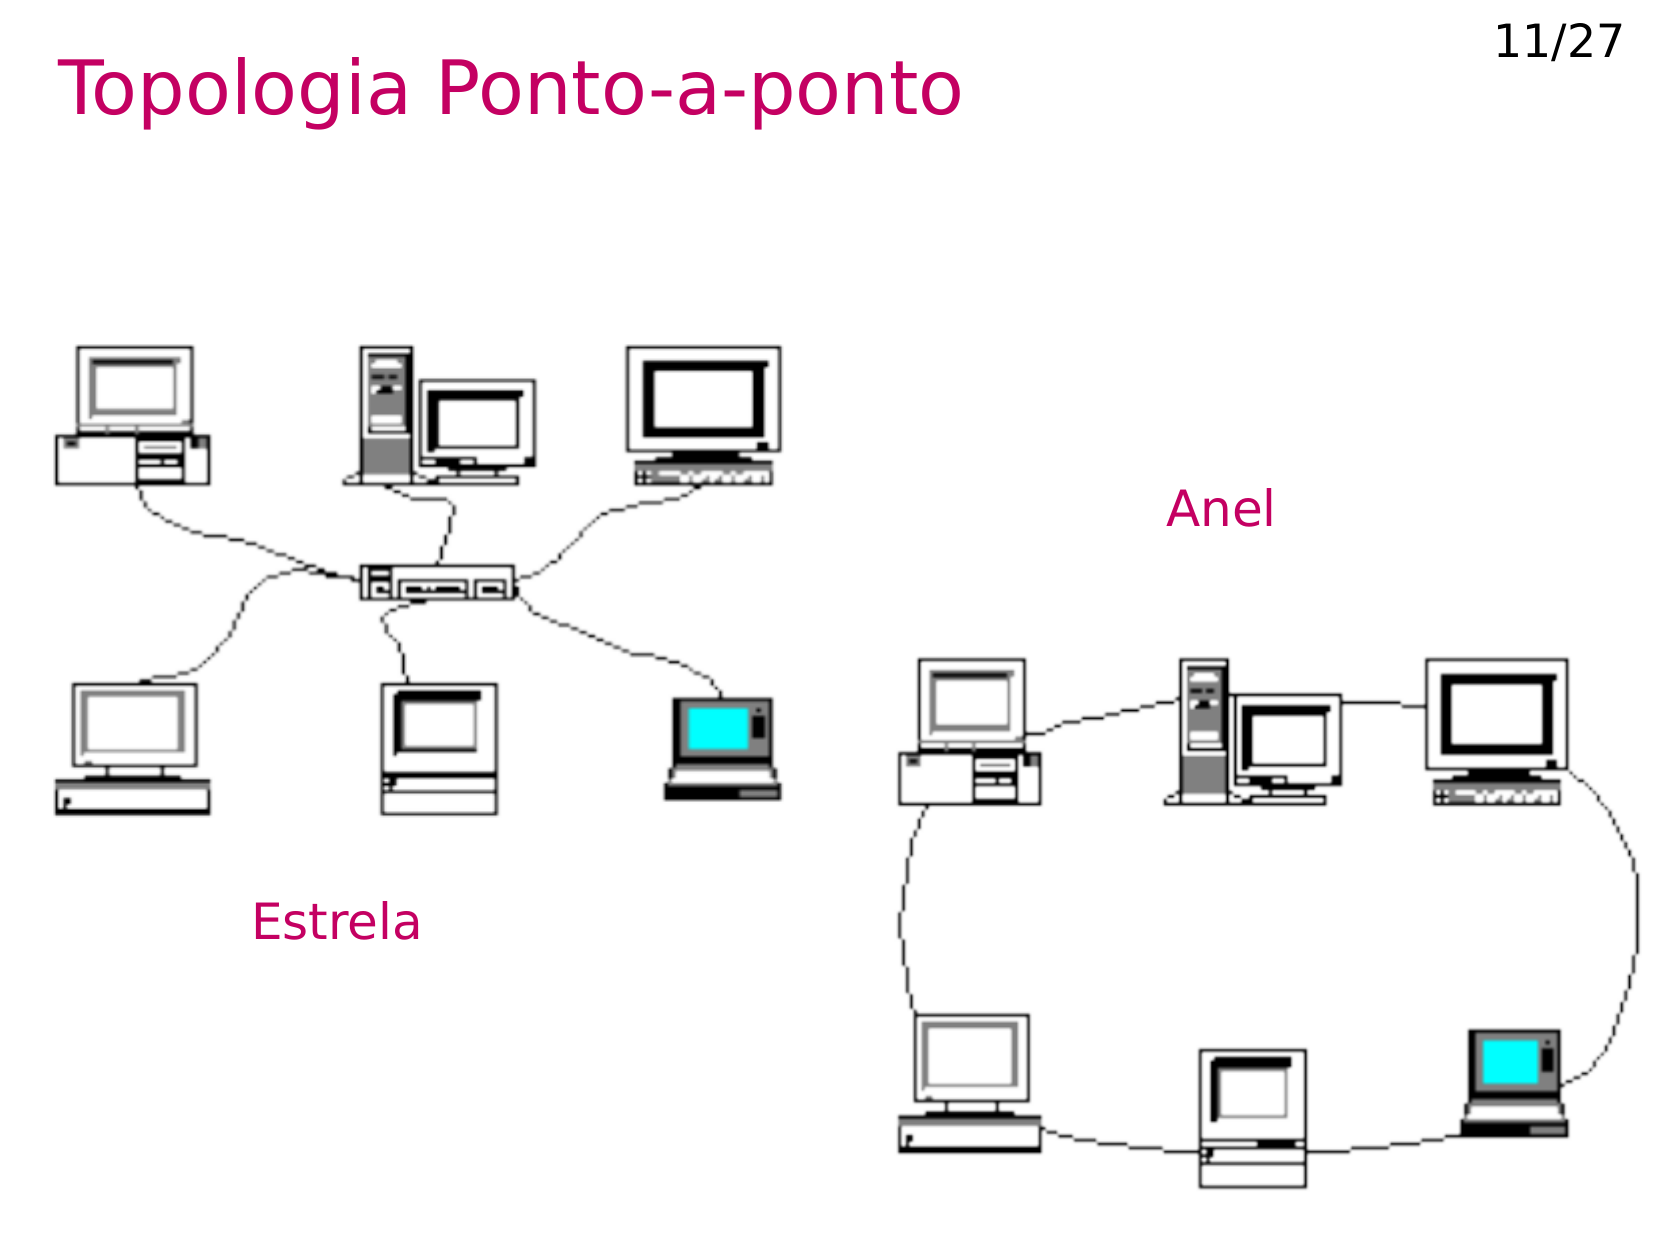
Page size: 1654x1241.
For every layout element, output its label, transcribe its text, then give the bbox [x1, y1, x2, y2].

picture [872, 649, 1654, 1195]
title Topologia Ponto-a-ponto [59, 29, 1625, 148]
picture [30, 335, 798, 826]
text_box Anel [1151, 472, 1292, 546]
text_box Estrela [236, 885, 438, 959]
